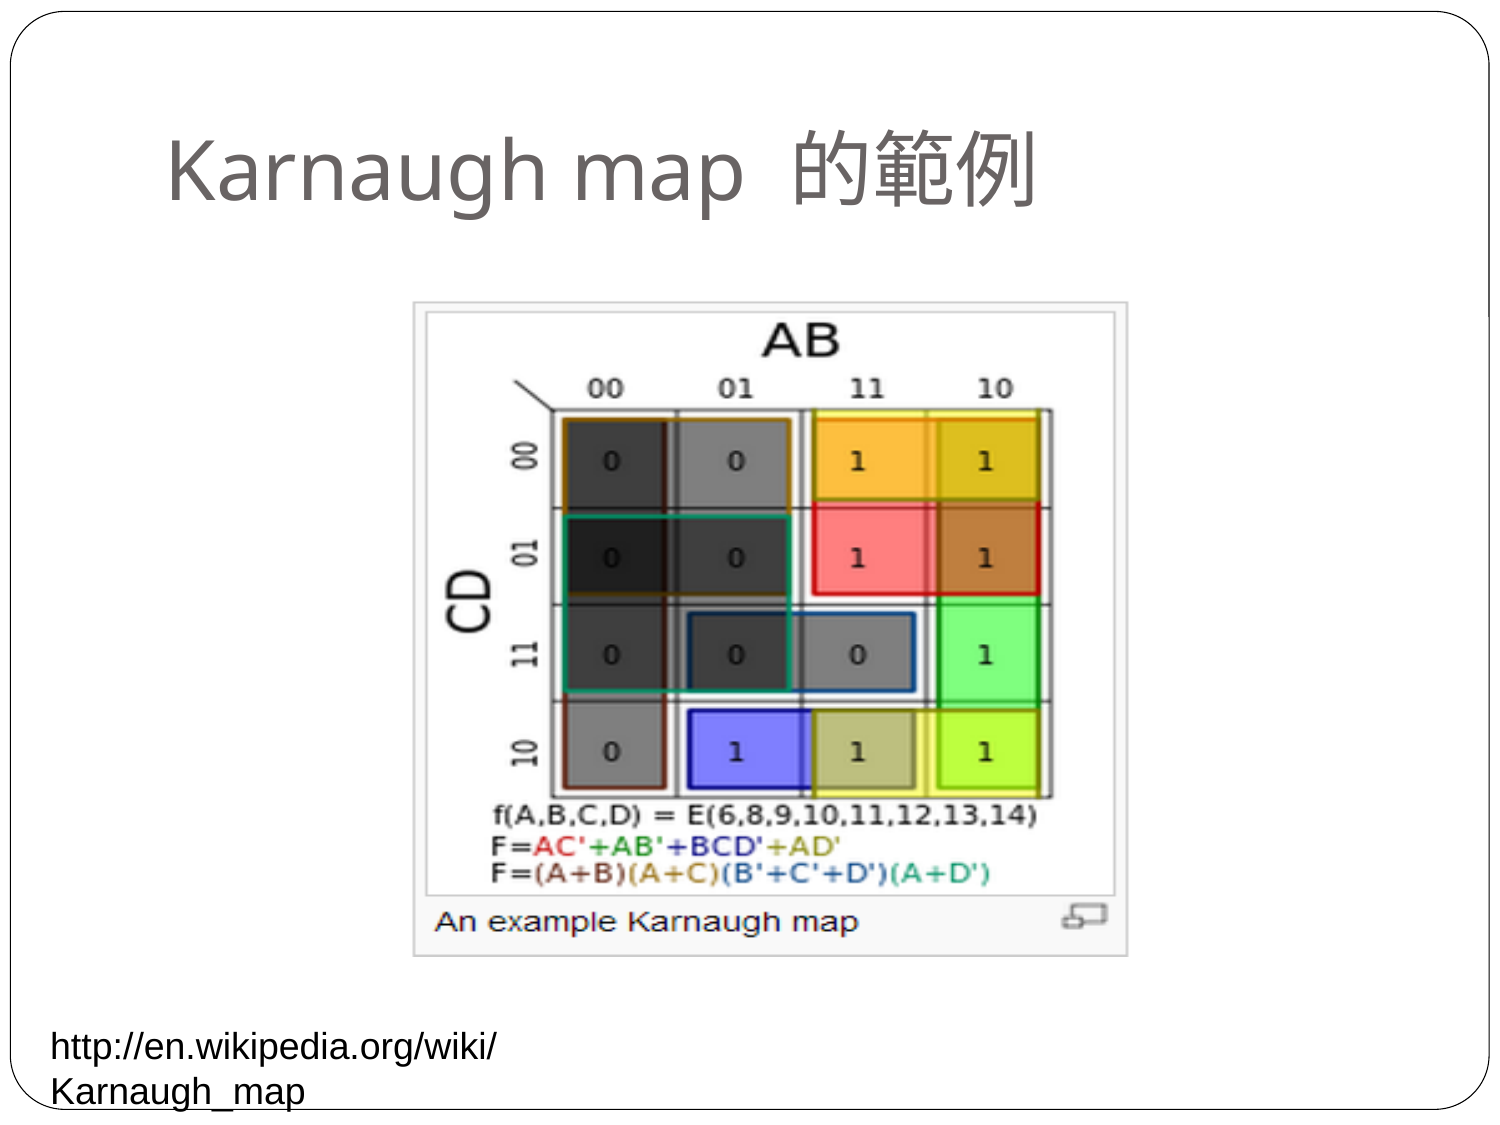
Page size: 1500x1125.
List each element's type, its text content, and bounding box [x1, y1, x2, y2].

text_box http://en.wikipedia.org/wiki/Karnaugh_map [35, 1014, 767, 1075]
title Karnaugh map 的範例 [150, 9, 1426, 233]
picture [406, 298, 1134, 957]
